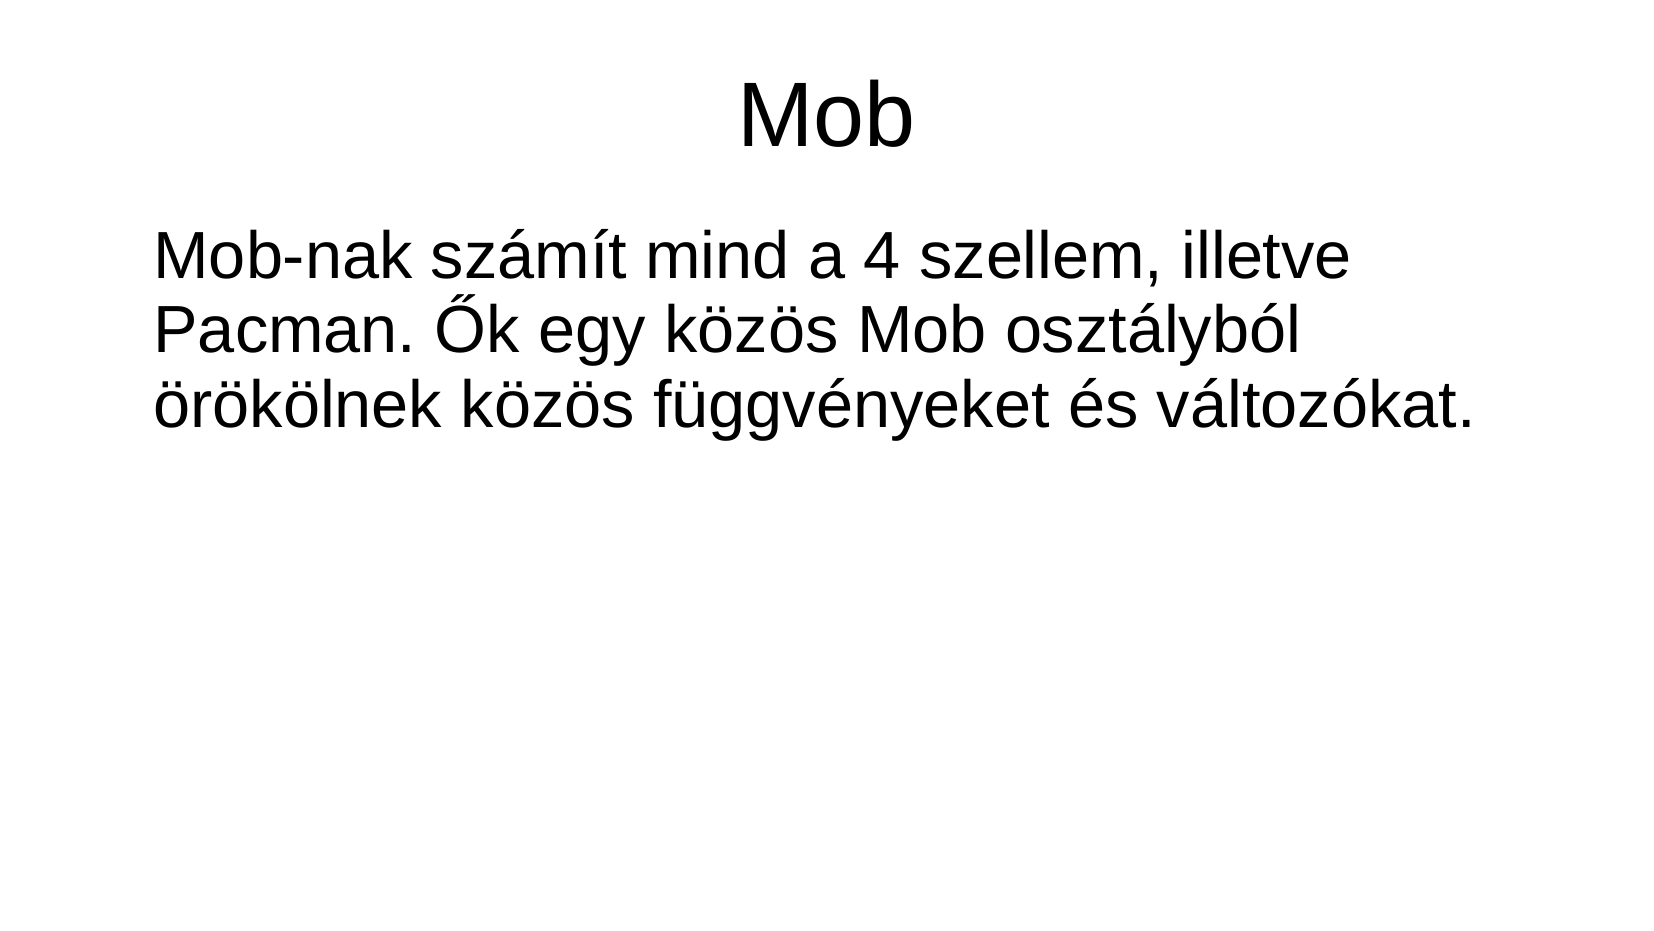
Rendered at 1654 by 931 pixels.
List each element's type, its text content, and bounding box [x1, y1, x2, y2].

list Mob-nak számít mind a 4 szellem, illetve Pacman. Ők egy közös Mob osztályból örökölnek közös függvényeket és változókat. [82, 217, 1571, 758]
title Mob [82, 37, 1571, 193]
